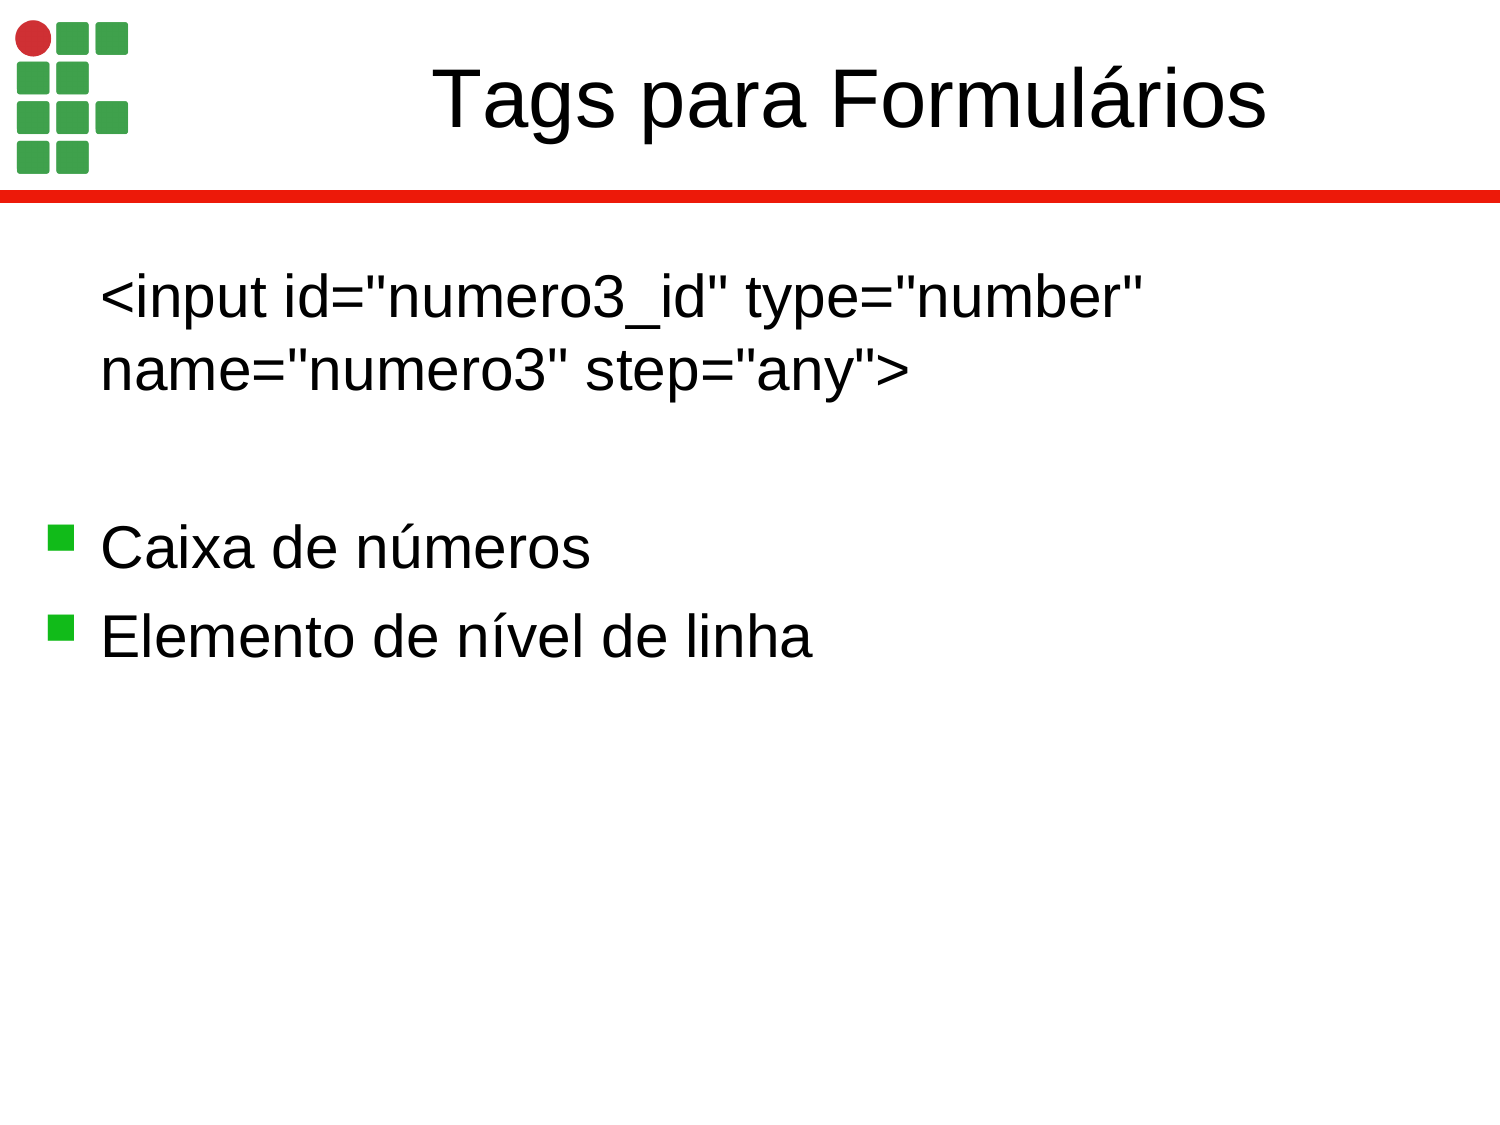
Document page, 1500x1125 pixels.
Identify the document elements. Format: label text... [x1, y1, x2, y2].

picture [14, 16, 130, 178]
list <input id="numero3_id" type="number" name="numero3" step="any"> Caixa de números Elemento de nível de linha [29, 207, 1471, 1087]
title Tags para Formulários [230, 0, 1471, 202]
